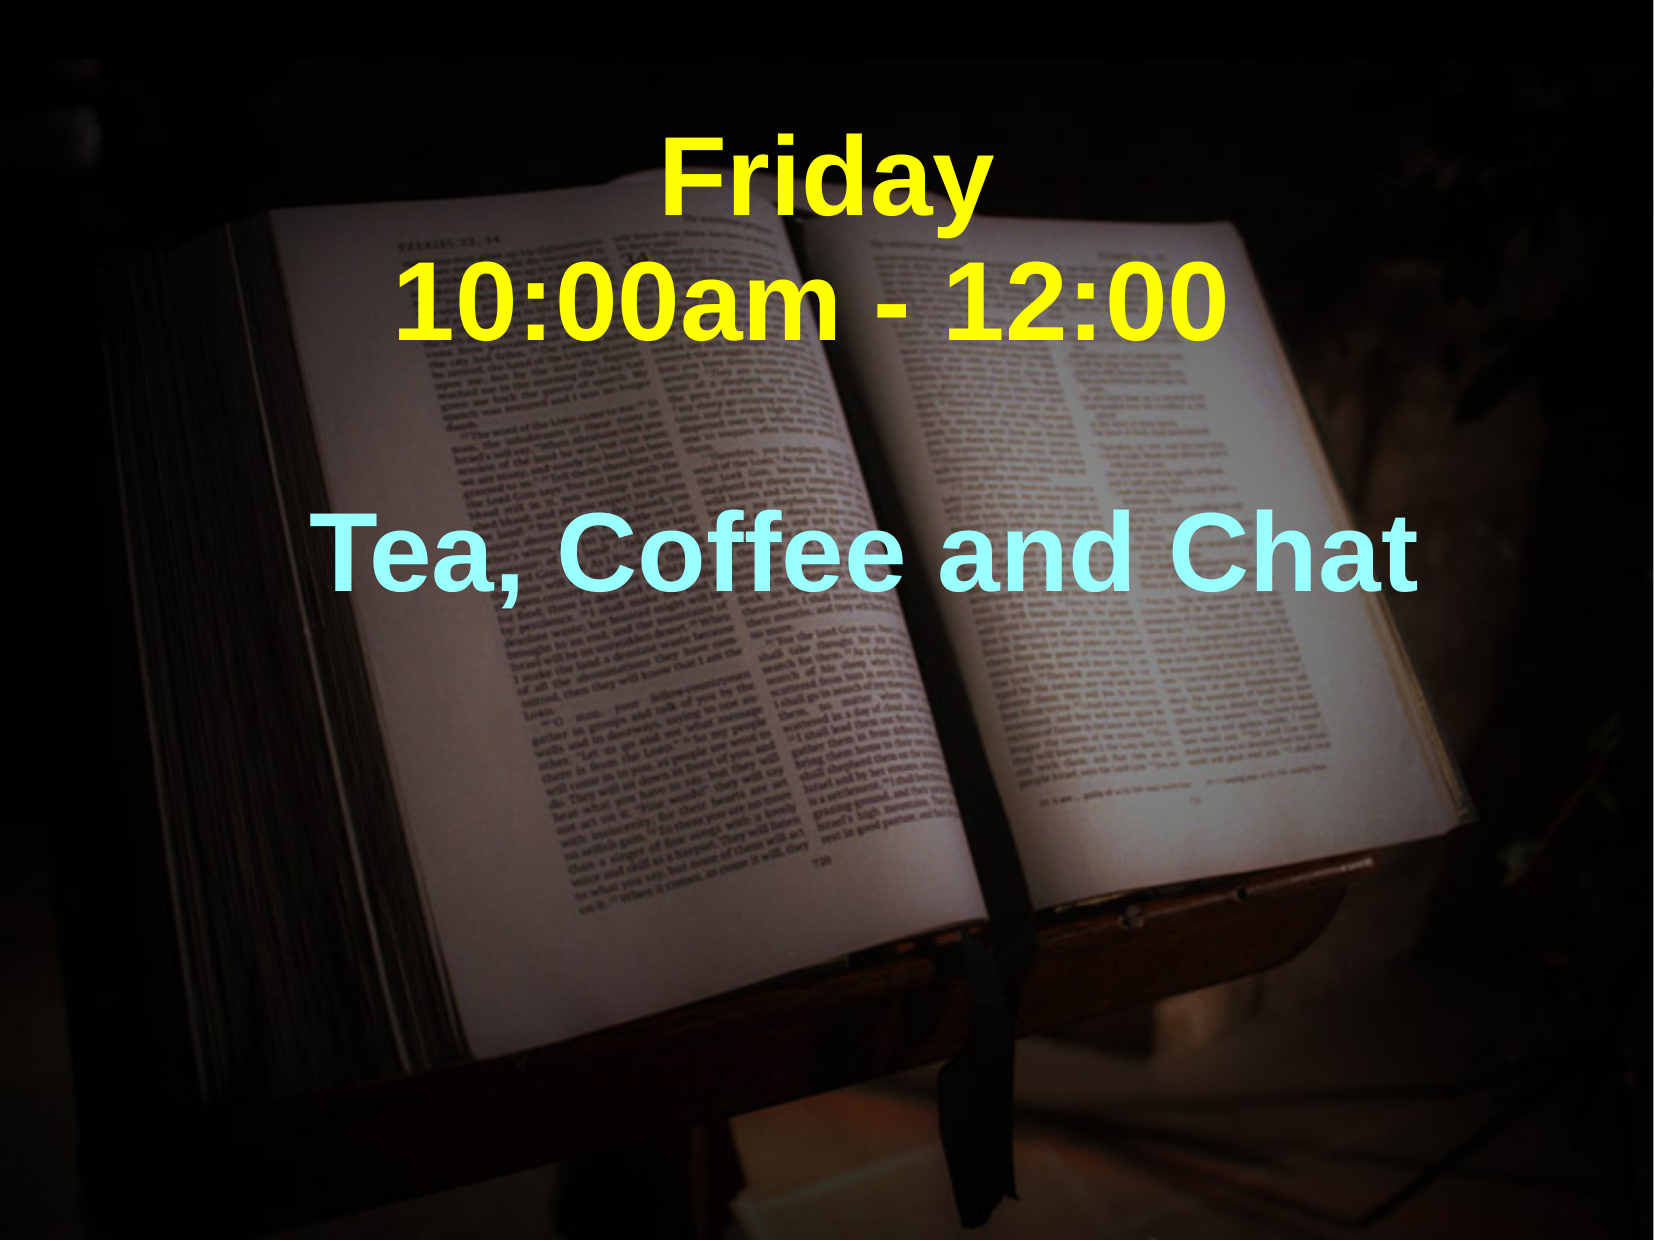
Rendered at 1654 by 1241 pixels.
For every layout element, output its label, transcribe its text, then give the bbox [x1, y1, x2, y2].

picture [0, 0, 1654, 1240]
text_box Friday 10:00am - 12:00 Tea, Coffee and Chat [118, 106, 1536, 1182]
